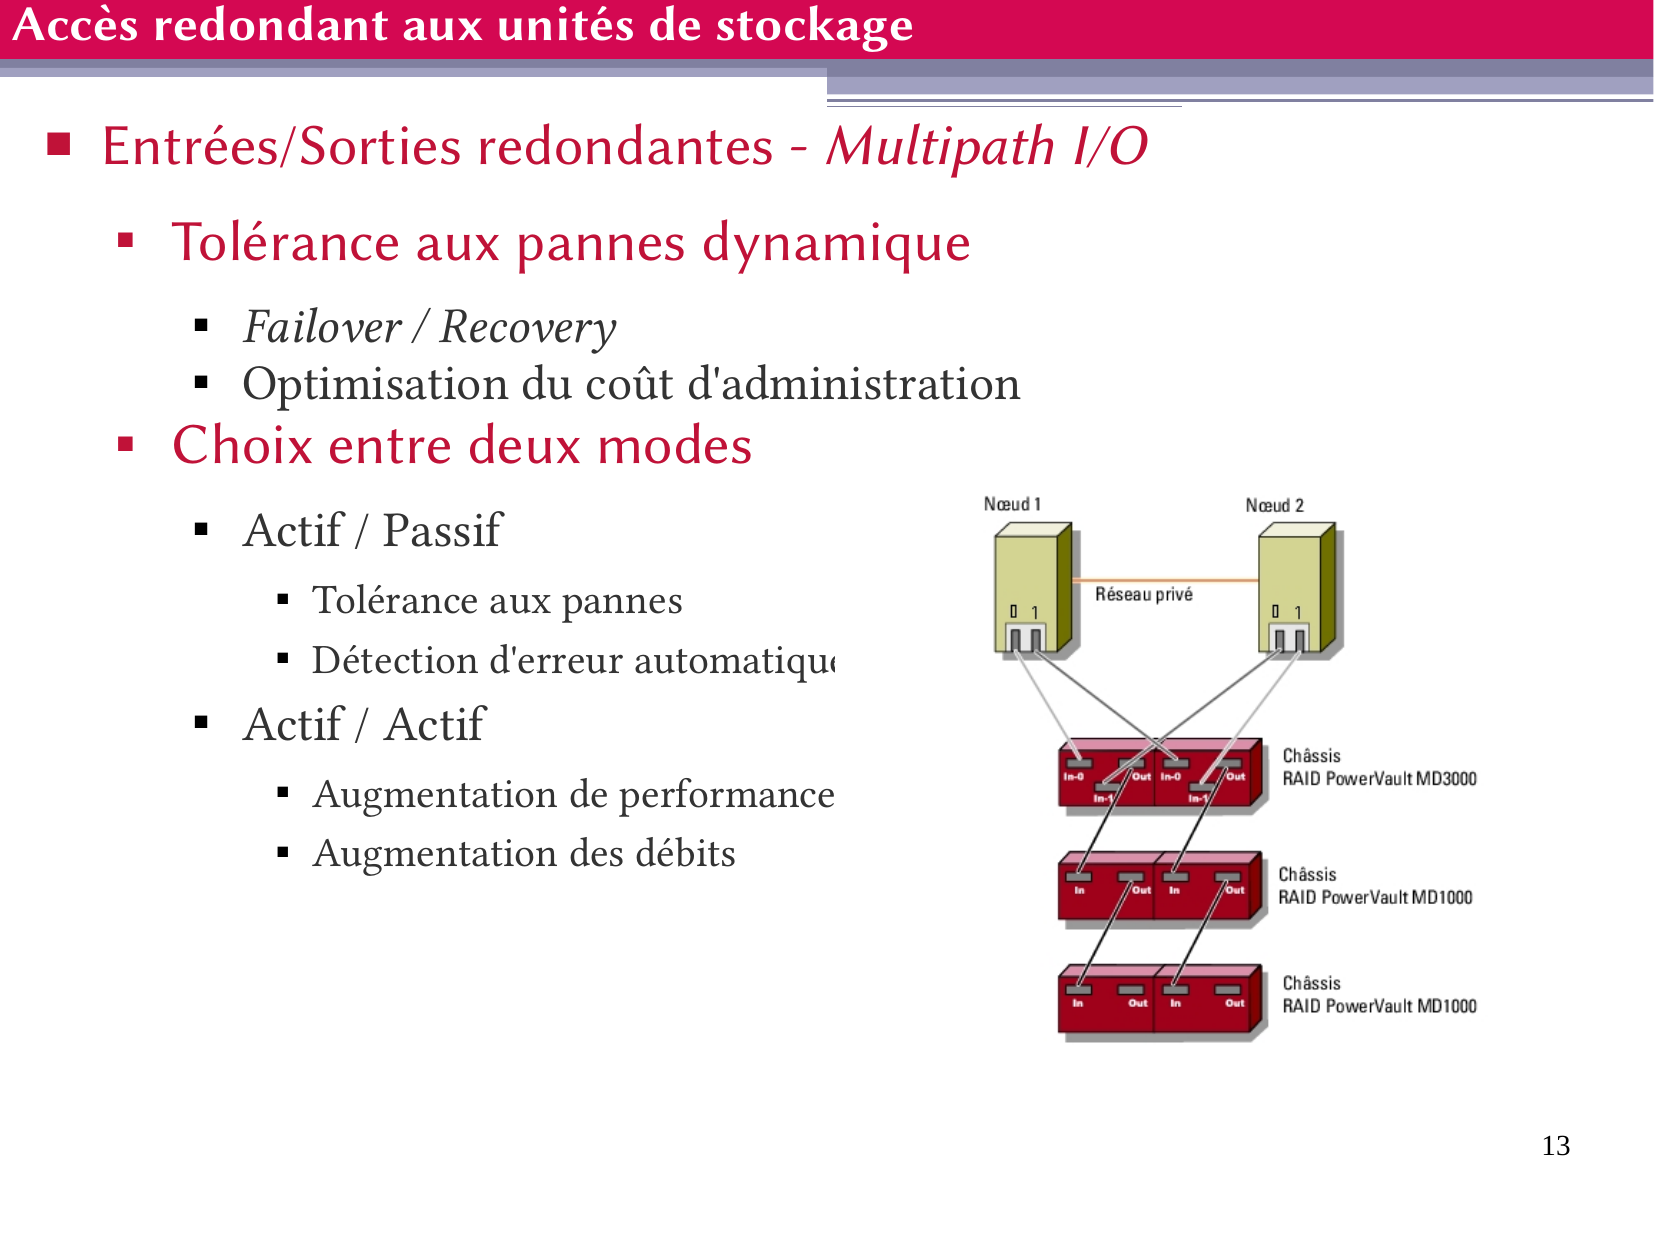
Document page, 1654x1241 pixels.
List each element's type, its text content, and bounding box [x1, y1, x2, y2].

text_box [0, 0, 1654, 136]
list Accès redondant aux unités de stockage [11, 0, 1489, 73]
picture [835, 472, 1506, 1057]
list Entrées/Sorties redondantes - Multipath I/O Tolérance aux pannes dynamique Failover / Recovery Optimisation du coût d'administration Choix entre deux modes Actif / Passif Tolérance aux pannes Détection d'erreur automatique Actif / Actif Augmentation de performances Augmentation des débits [29, 112, 1597, 1123]
